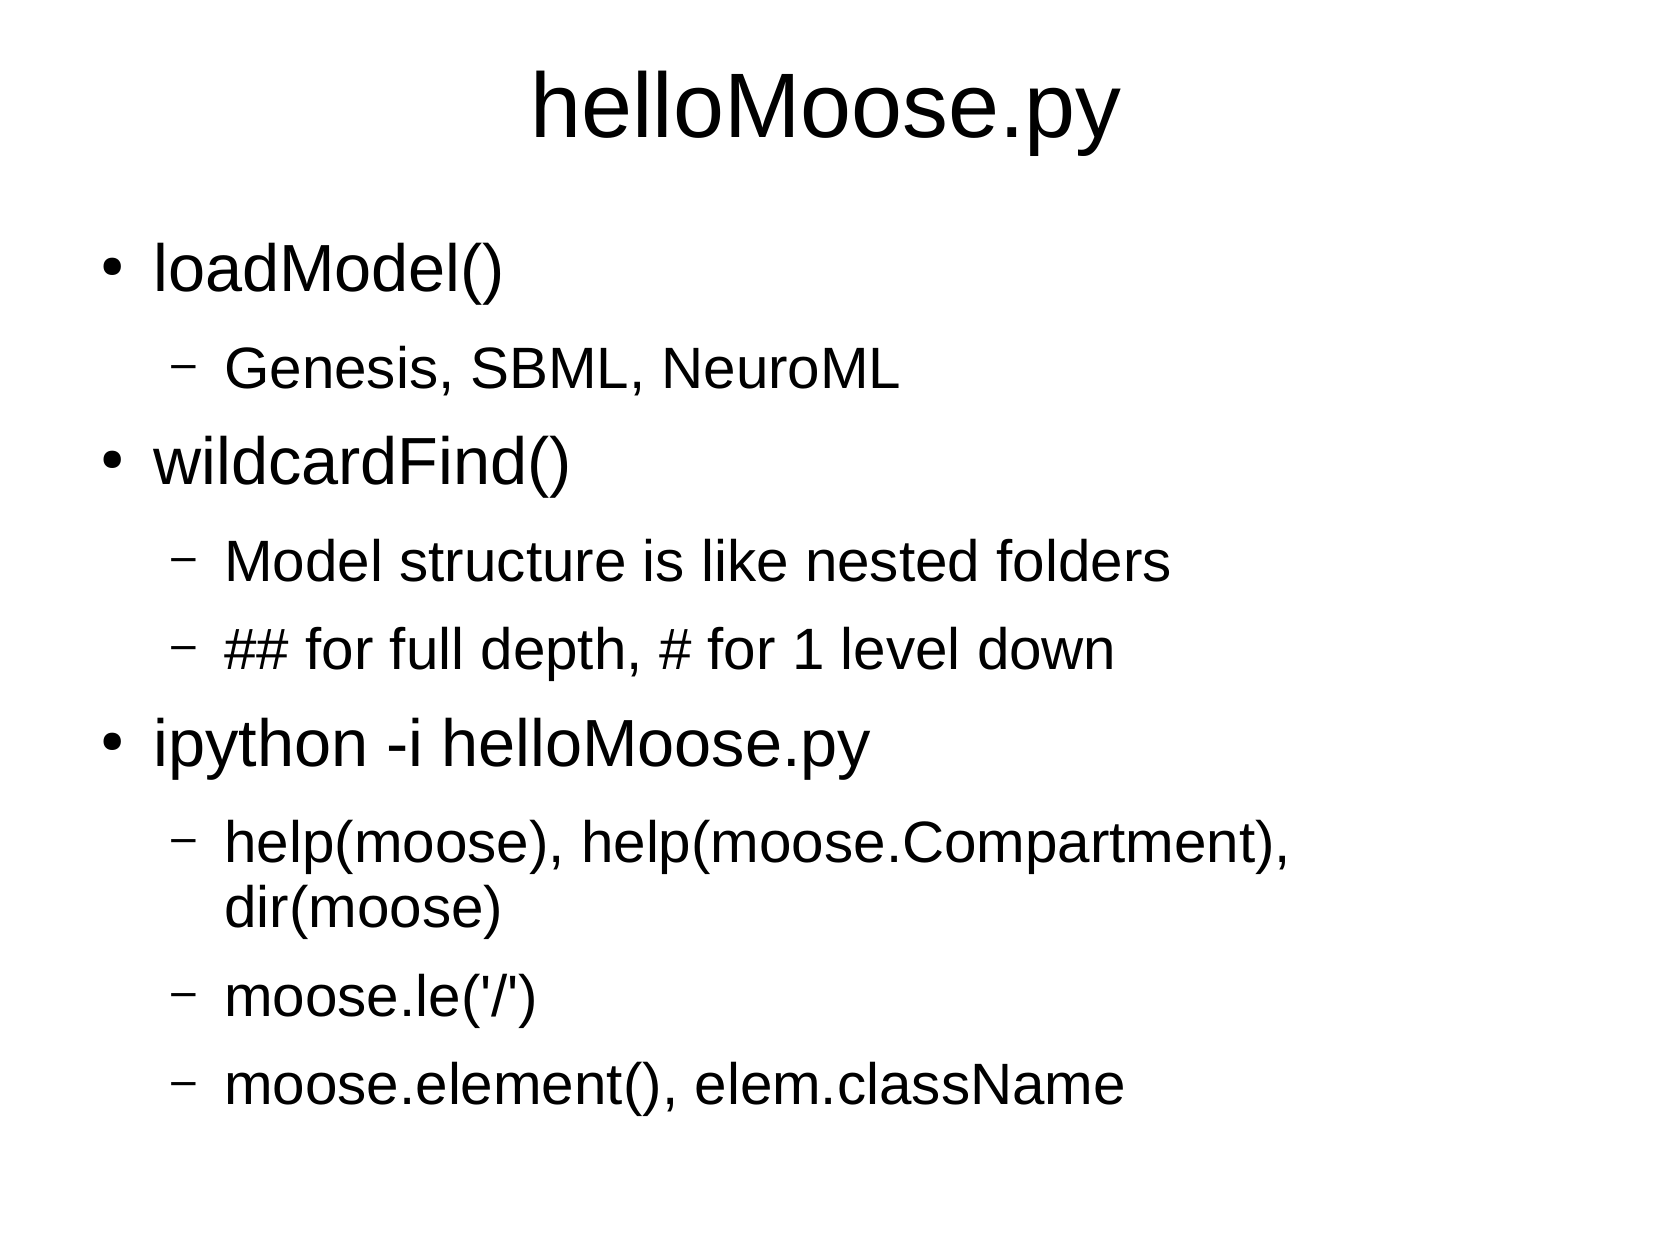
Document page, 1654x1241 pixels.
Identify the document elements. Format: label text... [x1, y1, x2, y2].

title helloMoose.py [82, 2, 1571, 210]
list loadModel() Genesis, SBML, NeuroML wildcardFind() Model structure is like nested folders ## for full depth, # for 1 level down ipython -i helloMoose.py help(moose), help(moose.Compartment), dir(moose) moose.le('/') moose.element(), elem.className [82, 231, 1571, 1141]
